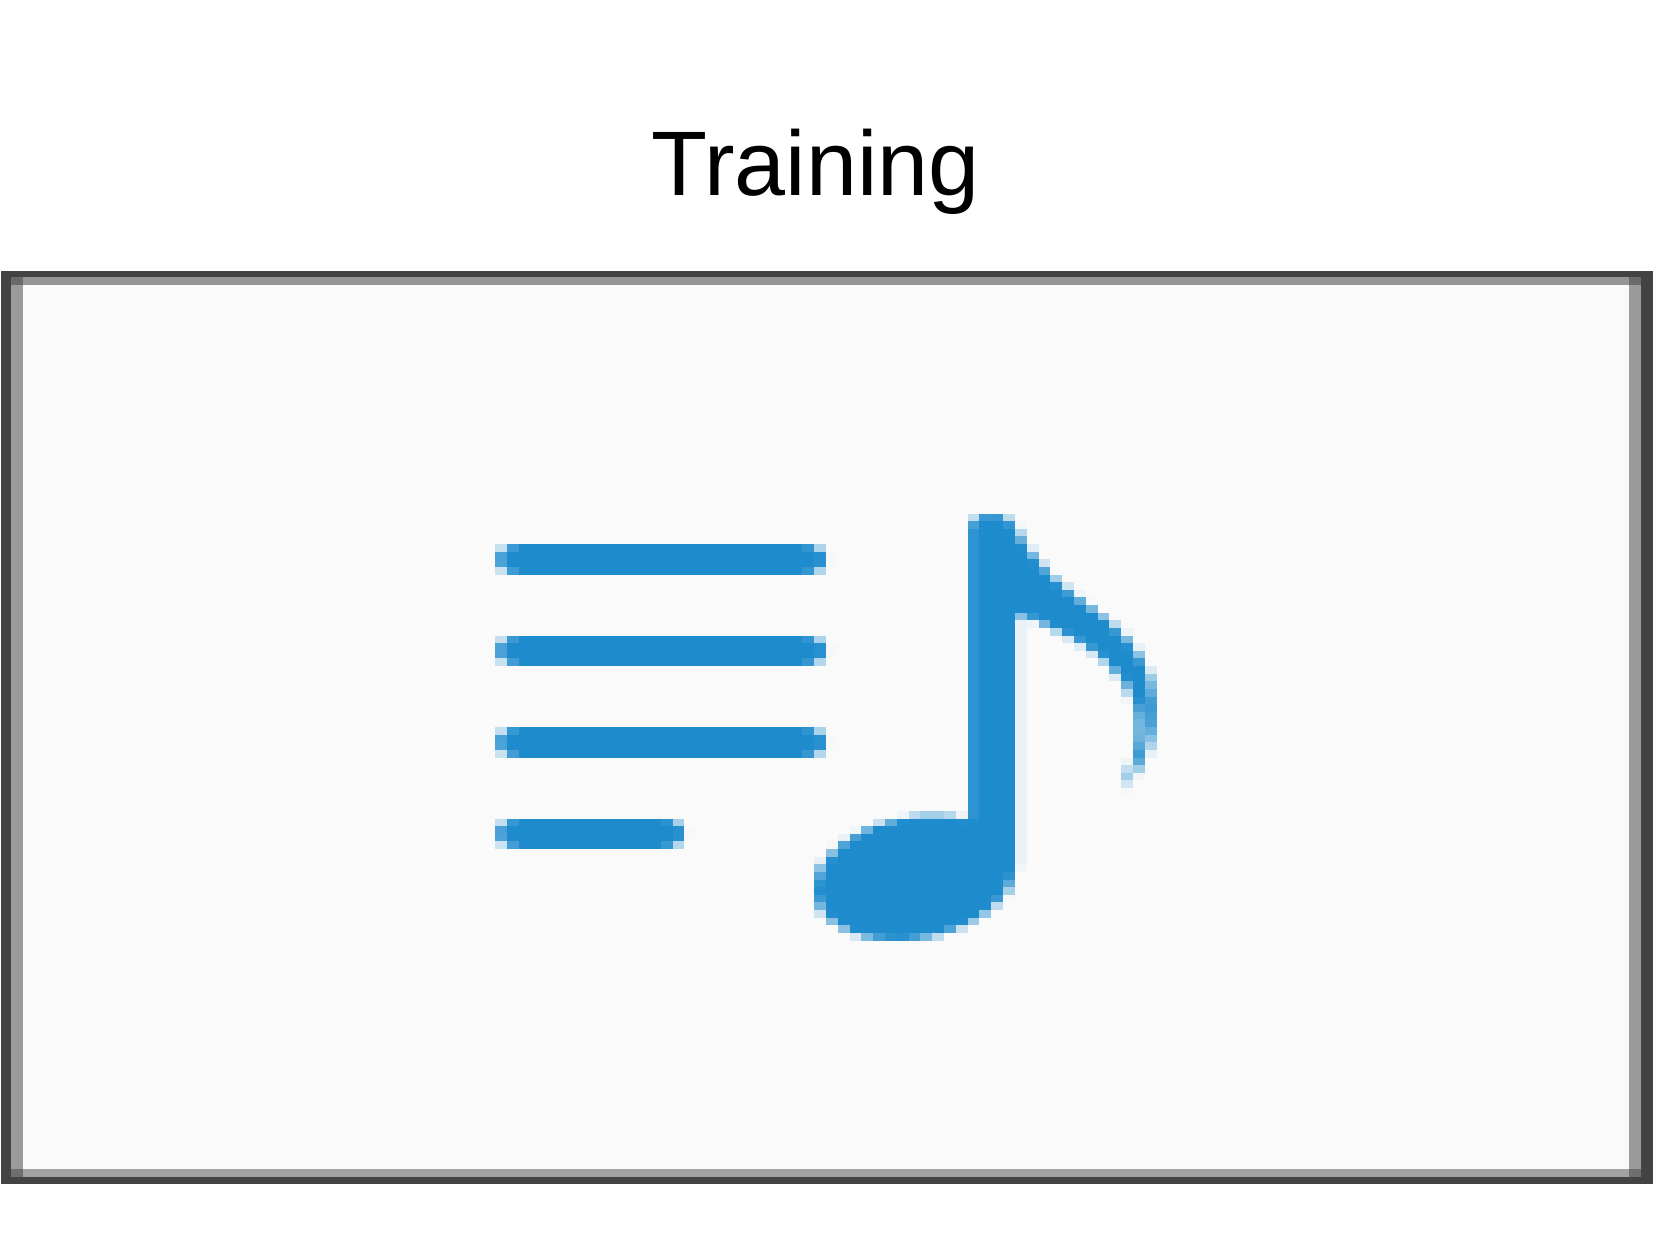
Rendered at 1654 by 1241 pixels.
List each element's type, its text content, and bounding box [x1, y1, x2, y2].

title Training [71, 60, 1561, 268]
text_box [0, 270, 1654, 1186]
